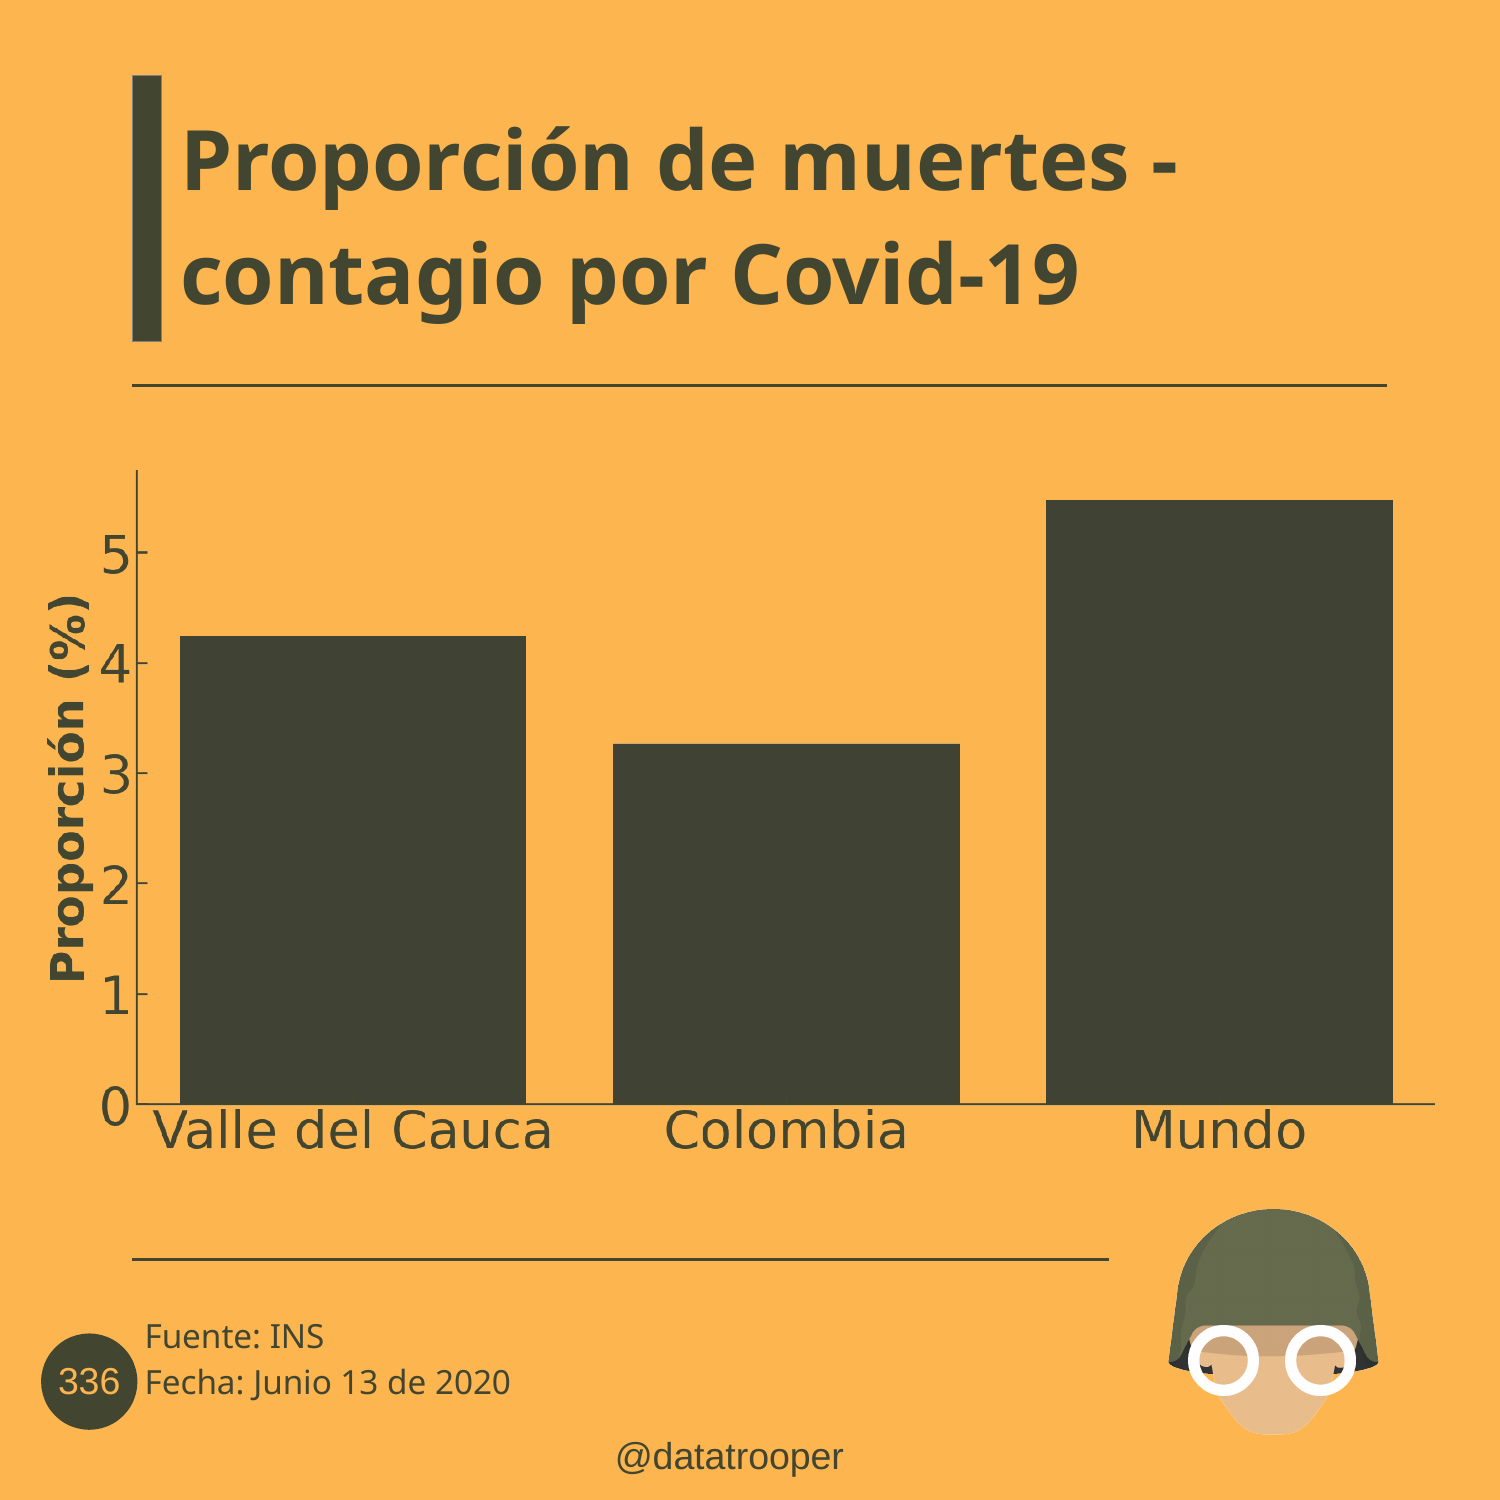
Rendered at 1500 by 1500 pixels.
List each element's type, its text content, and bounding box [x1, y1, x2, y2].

title Proporción de muertes - contagio por Covid-19 [180, 120, 1351, 311]
picture [47, 470, 1435, 1500]
